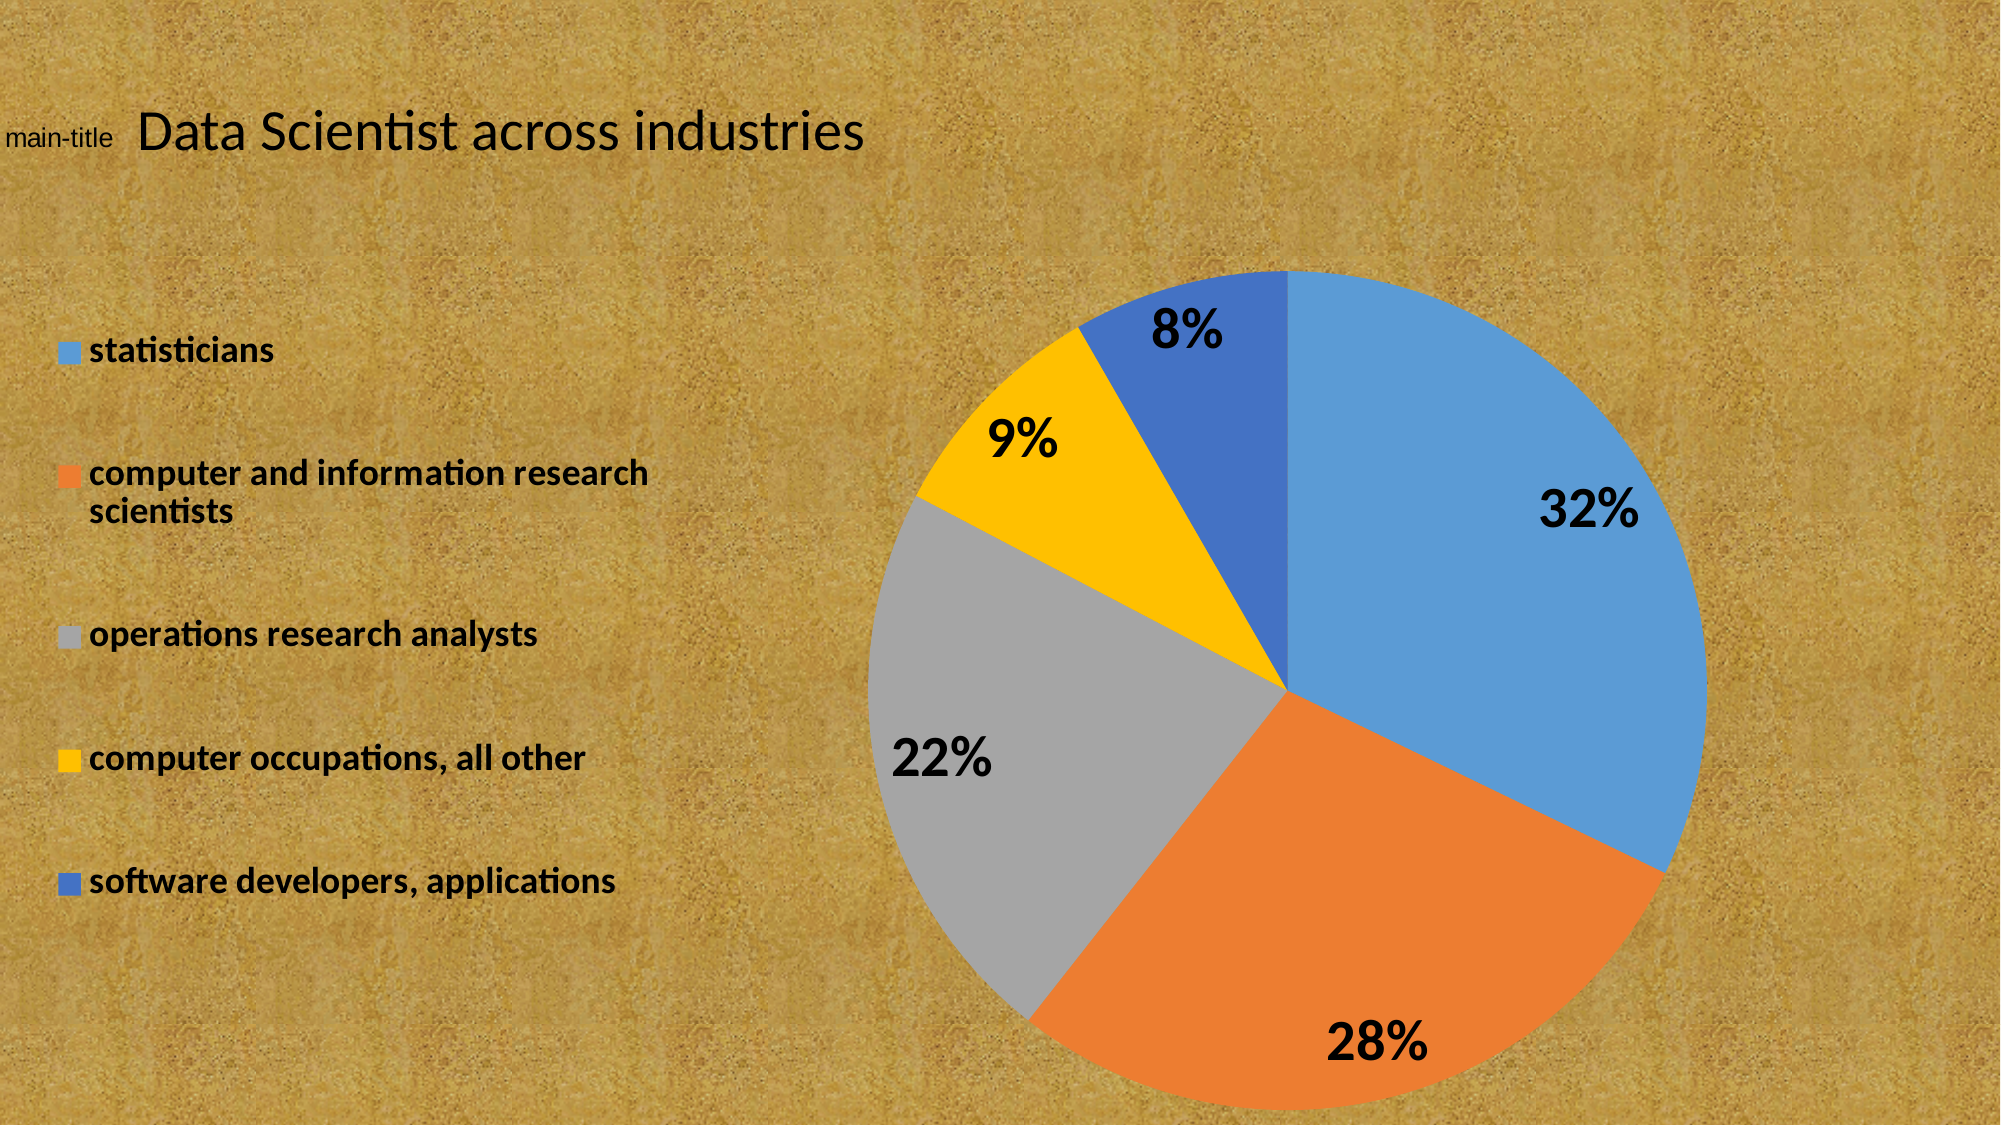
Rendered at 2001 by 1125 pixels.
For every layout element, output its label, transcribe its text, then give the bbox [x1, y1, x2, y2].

title Data Scientist across industries [137, 75, 1771, 197]
picture [0, 0, 2001, 1125]
chart [0, 115, 1919, 1111]
